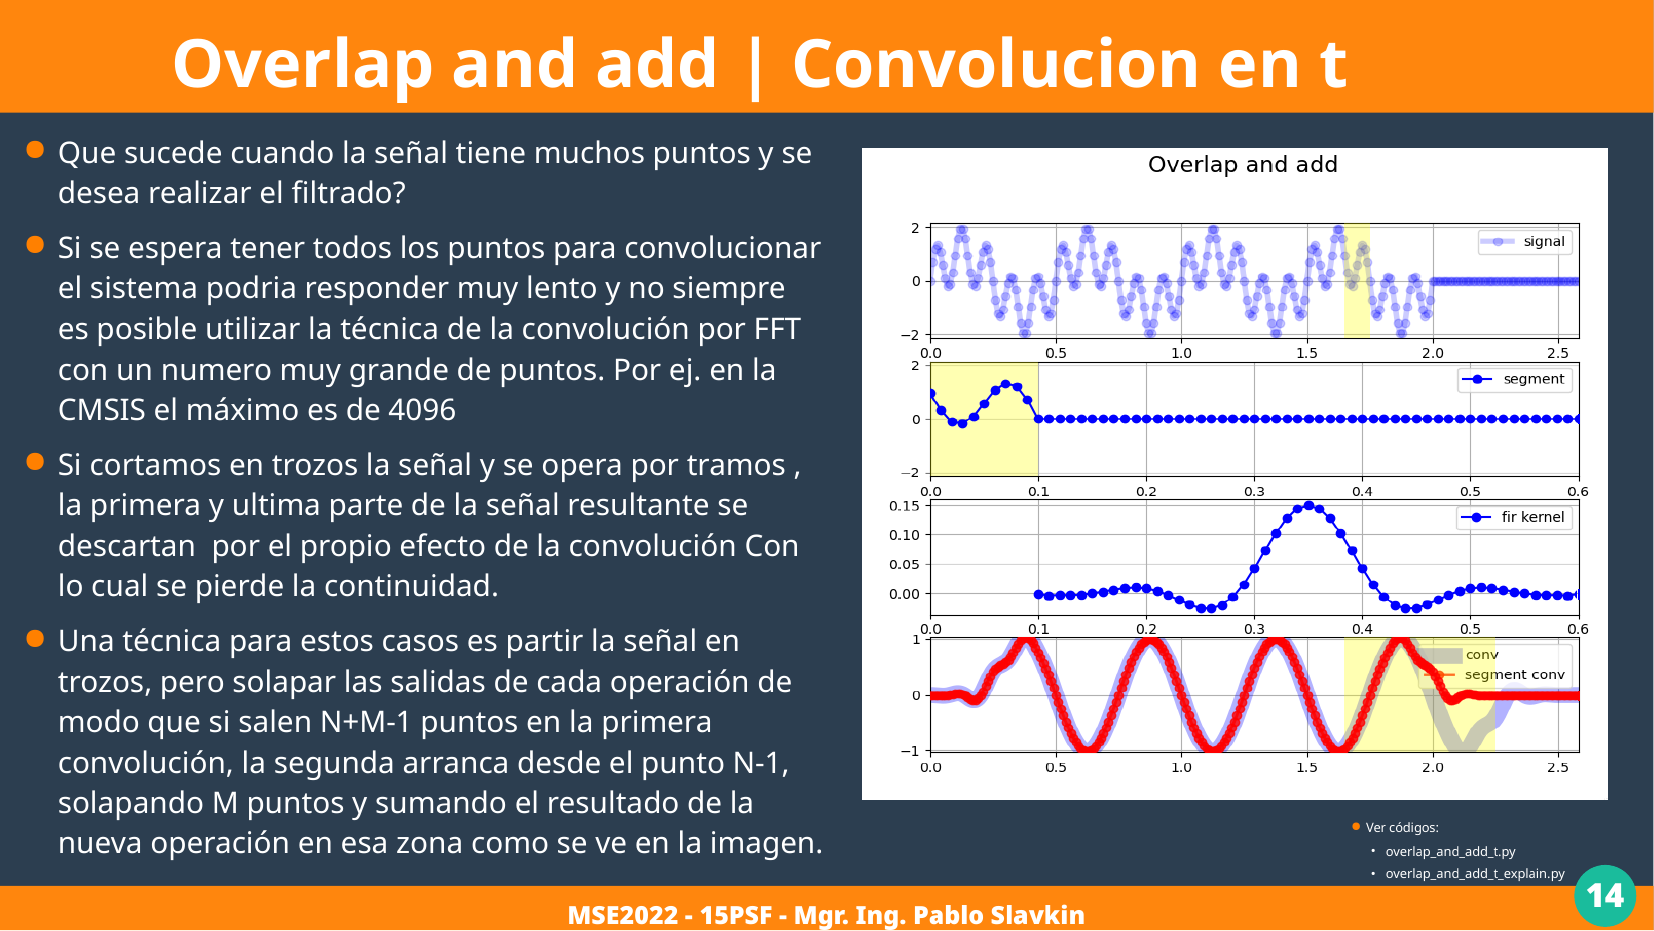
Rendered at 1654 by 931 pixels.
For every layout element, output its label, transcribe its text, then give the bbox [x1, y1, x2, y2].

title Overlap and add | Convolucion en t [171, 16, 1447, 113]
list Que sucede cuando la señal tiene muchos puntos y se desea realizar el filtrado? Si se espera tener todos los puntos para convolucionar el sistema podria responder muy lento y no siempre es posible utilizar la técnica de la convolución por FFT con un numero muy grande de puntos. Por ej. en la CMSIS el máximo es de 4096 Si cortamos en trozos la señal y se opera por tramos , la primera y ultima parte de la señal resultante se descartan por el propio efecto de la convolución Con lo cual se pierde la continuidad. Una técnica para estos casos es partir la señal en trozos, pero solapar las salidas de cada operación de modo que si salen N+M-1 puntos en la primera convolución, la segunda arranca desde el punto N-1, solapando M puntos y sumando el resultado de la nueva operación en esa zona como se ve en la imagen. [11, 131, 826, 875]
list Ver códigos: overlap_and_add_t.py overlap_and_add_t_explain.py [1346, 819, 1571, 886]
picture [862, 148, 1608, 800]
